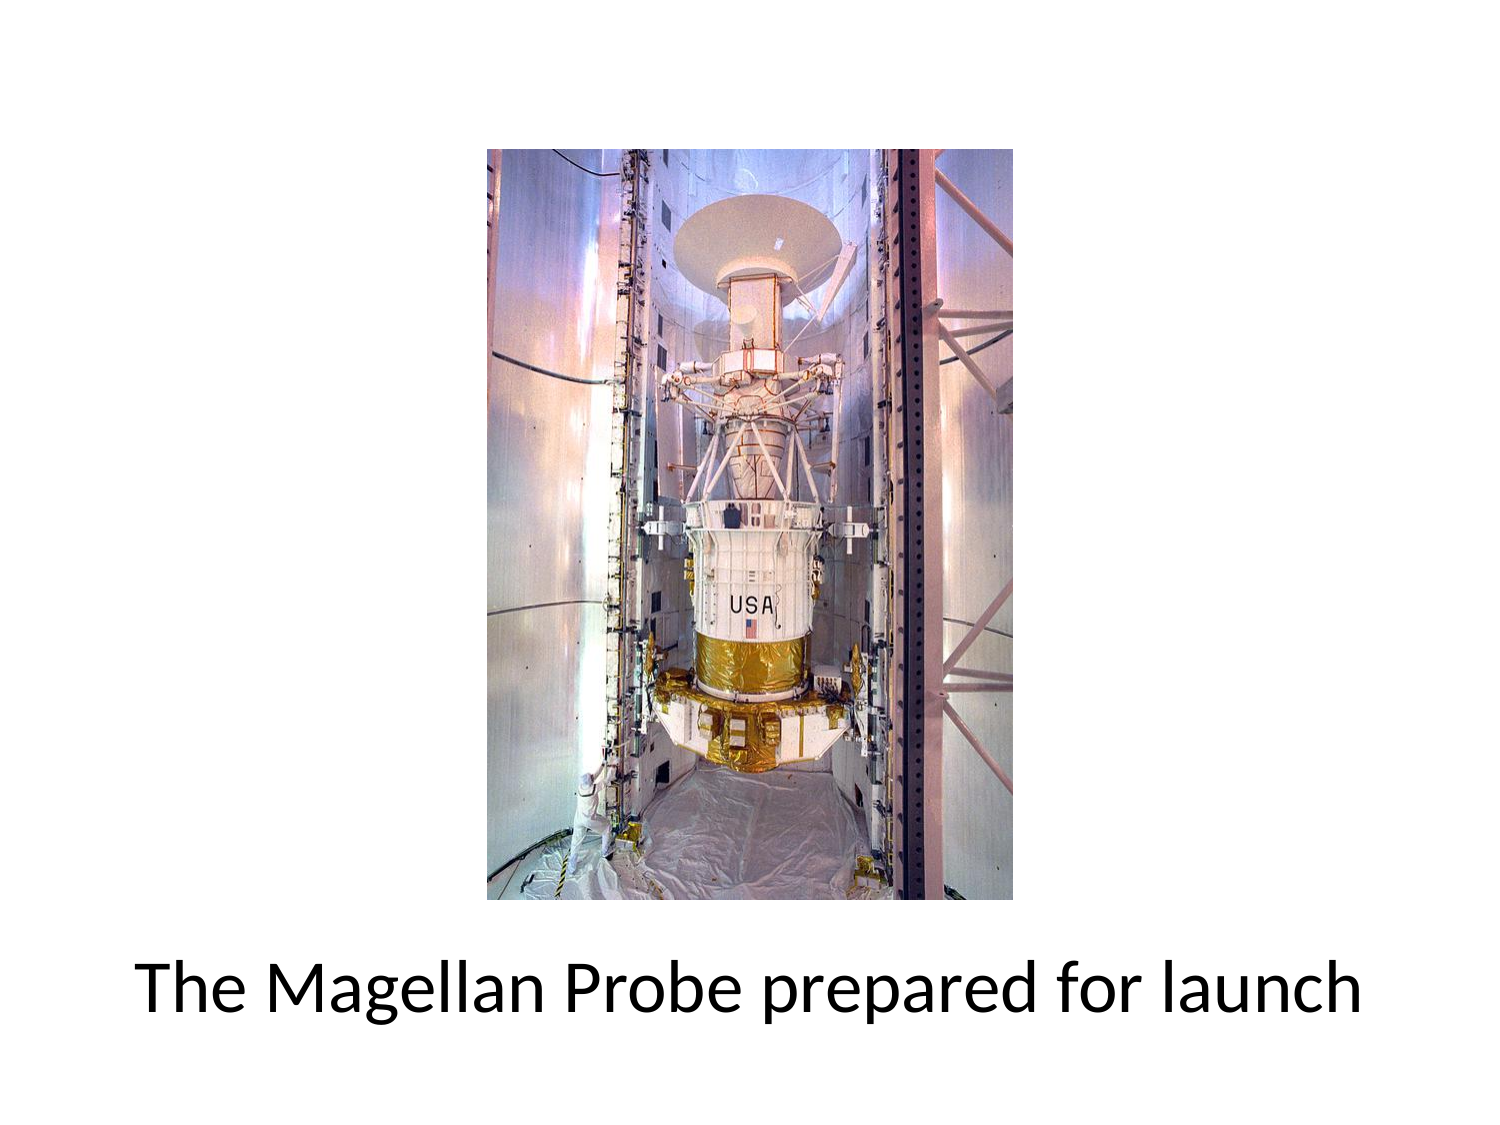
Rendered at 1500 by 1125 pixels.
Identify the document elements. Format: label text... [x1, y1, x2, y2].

text_box The Magellan Probe prepared for launch [120, 929, 1380, 1035]
picture [487, 149, 1013, 900]
